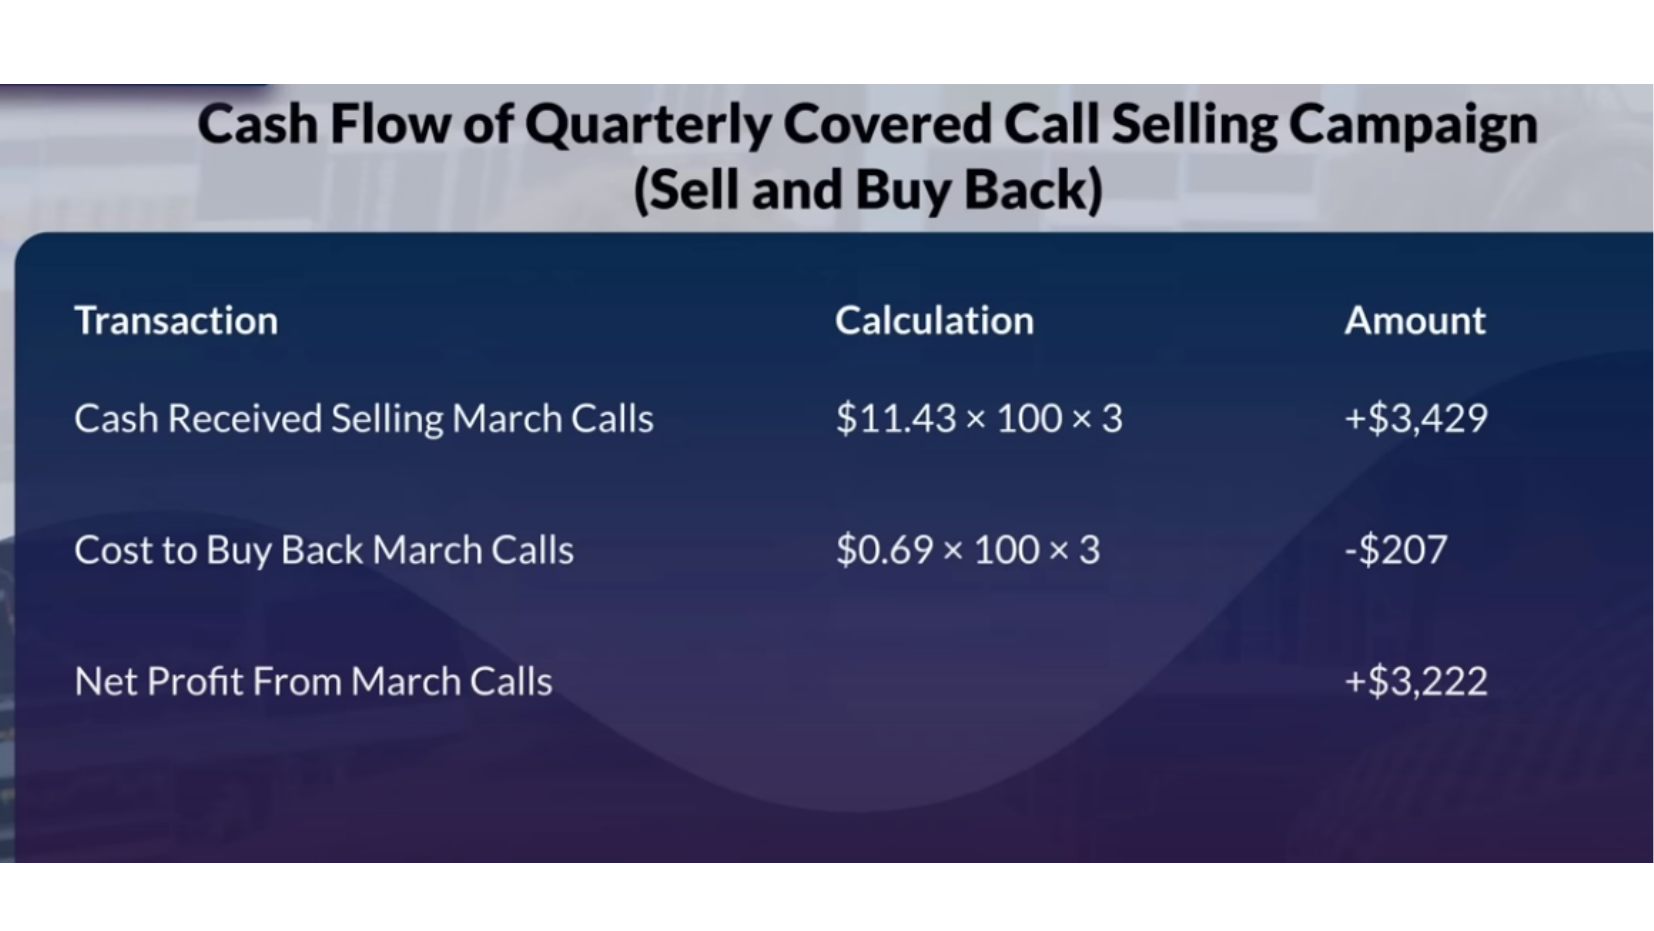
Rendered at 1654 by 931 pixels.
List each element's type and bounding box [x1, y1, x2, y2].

picture [0, 84, 1654, 863]
